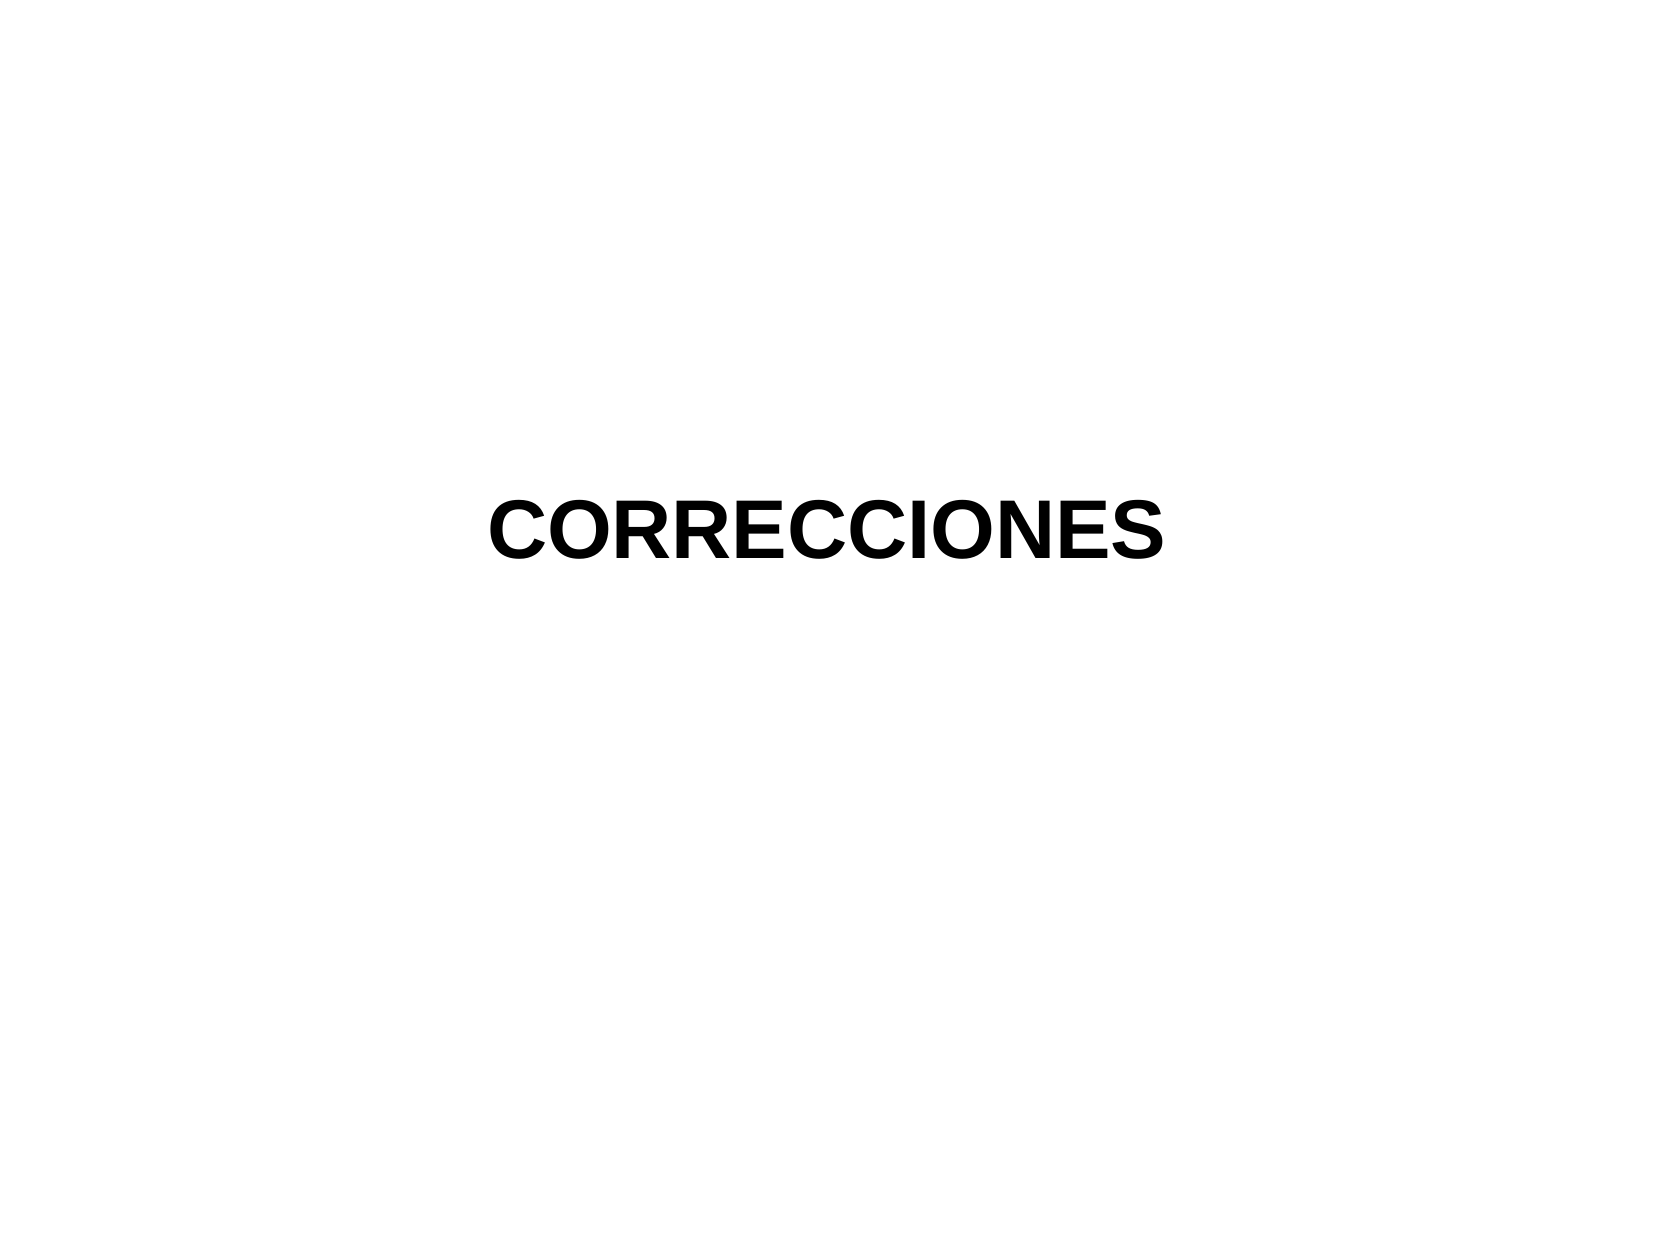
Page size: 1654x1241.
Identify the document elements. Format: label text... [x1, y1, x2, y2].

subtitle CORRECCIONES [82, 49, 1571, 1010]
